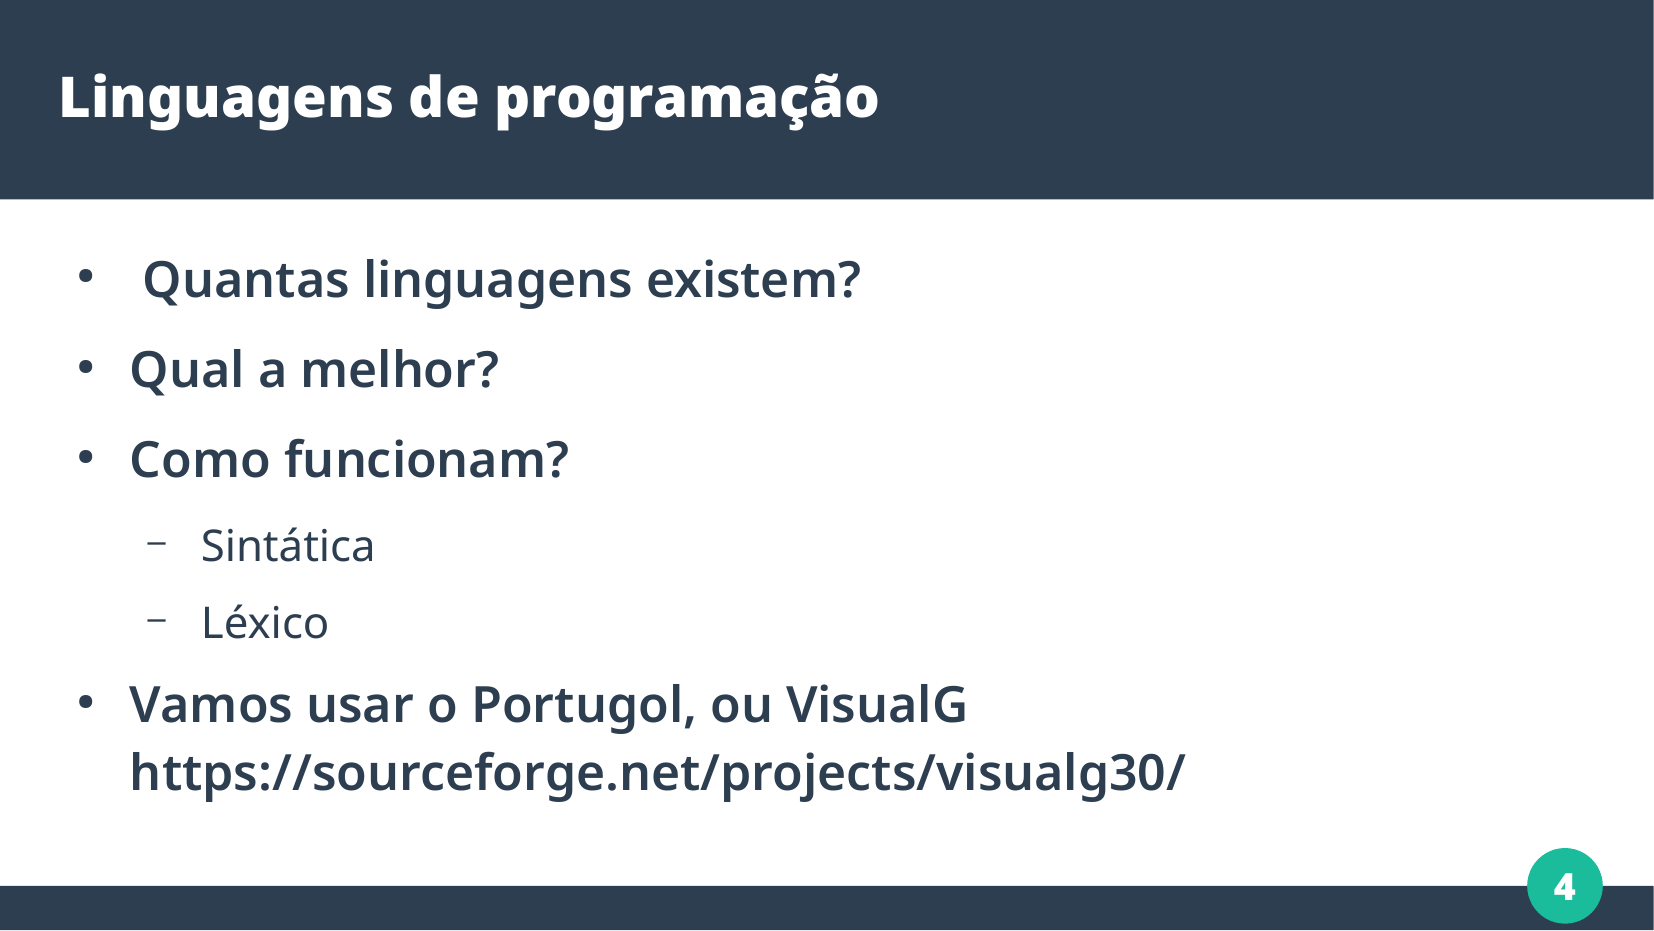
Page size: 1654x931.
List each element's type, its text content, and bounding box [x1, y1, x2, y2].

list Quantas linguagens existem? Qual a melhor? Como funcionam? Sintática Léxico Vamos usar o Portugol, ou VisualG https://sourceforge.net/projects/visualg30/ [59, 243, 1595, 864]
title Linguagens de programação [59, 37, 1595, 156]
